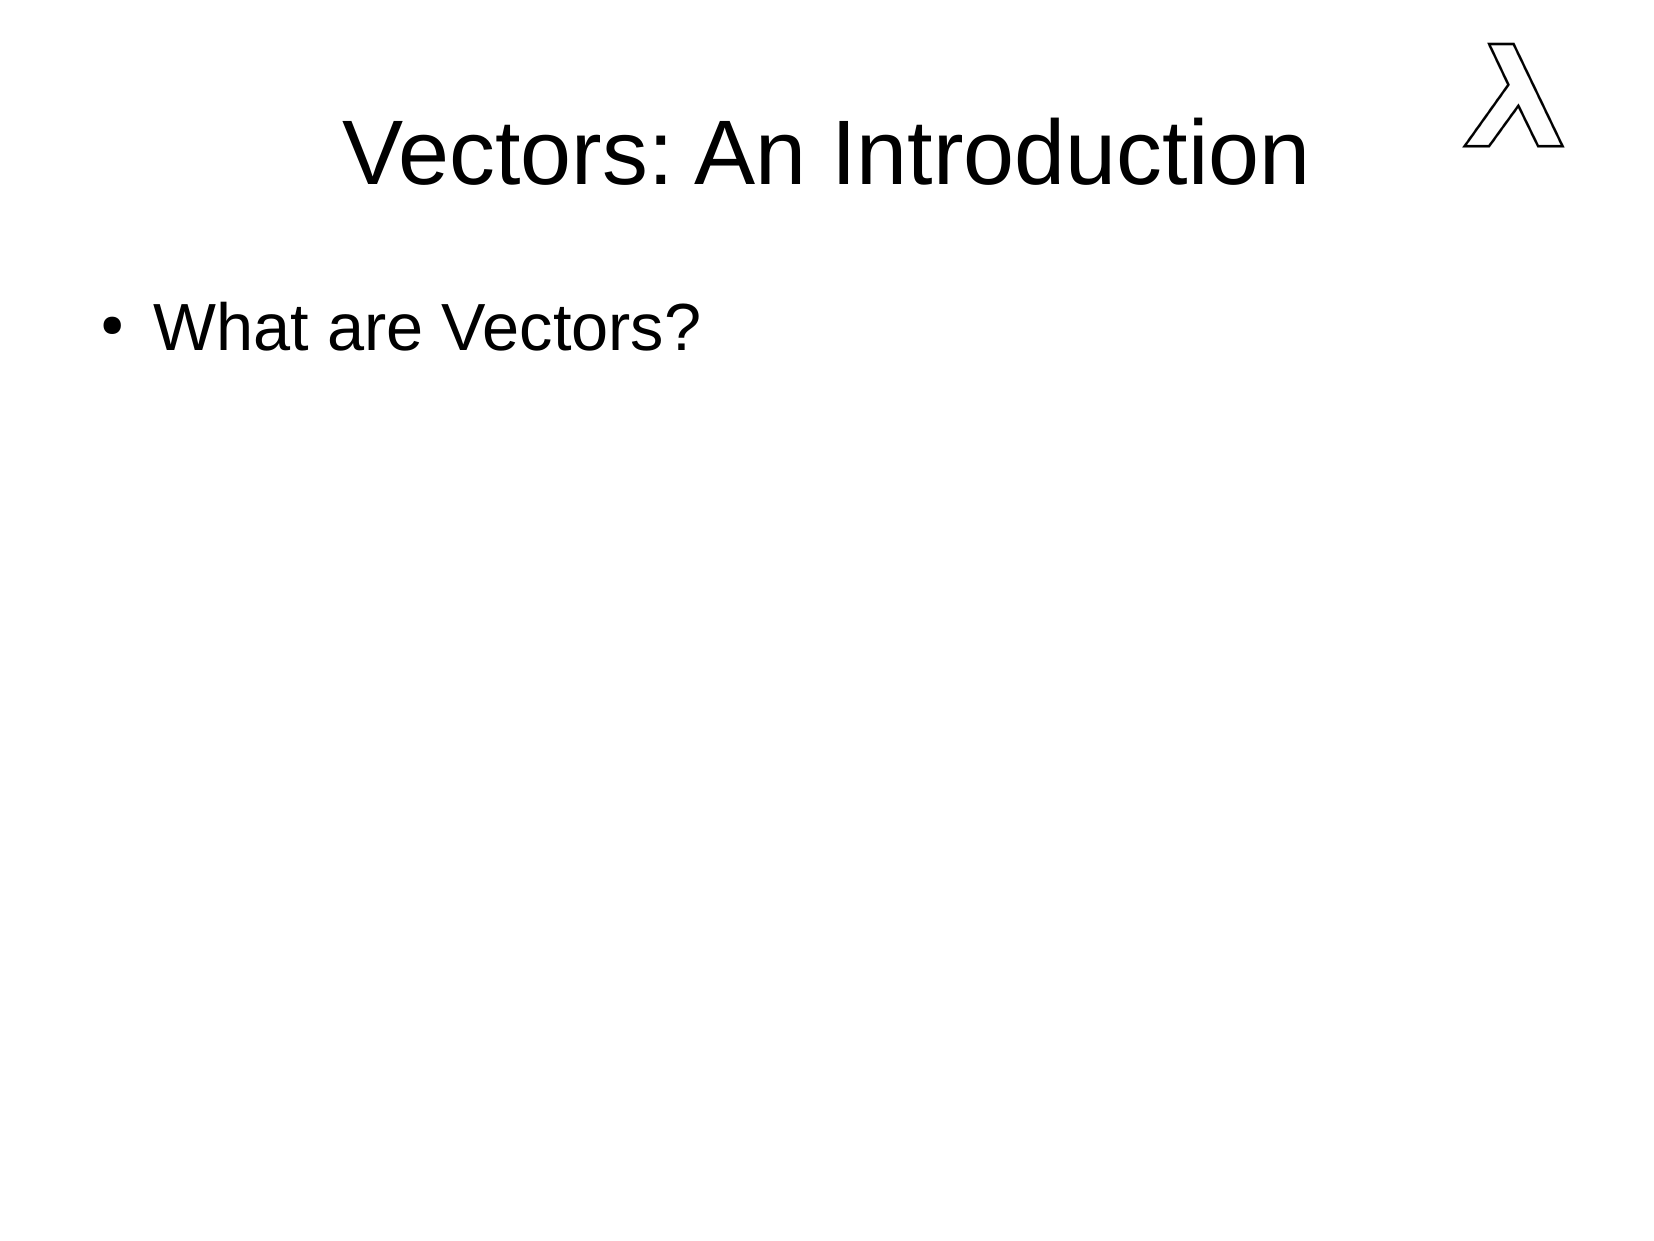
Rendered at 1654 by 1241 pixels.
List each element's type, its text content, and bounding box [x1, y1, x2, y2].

title Vectors: An Introduction [82, 49, 1571, 257]
picture [1440, 40, 1587, 151]
list What are Vectors? [82, 290, 1571, 1010]
